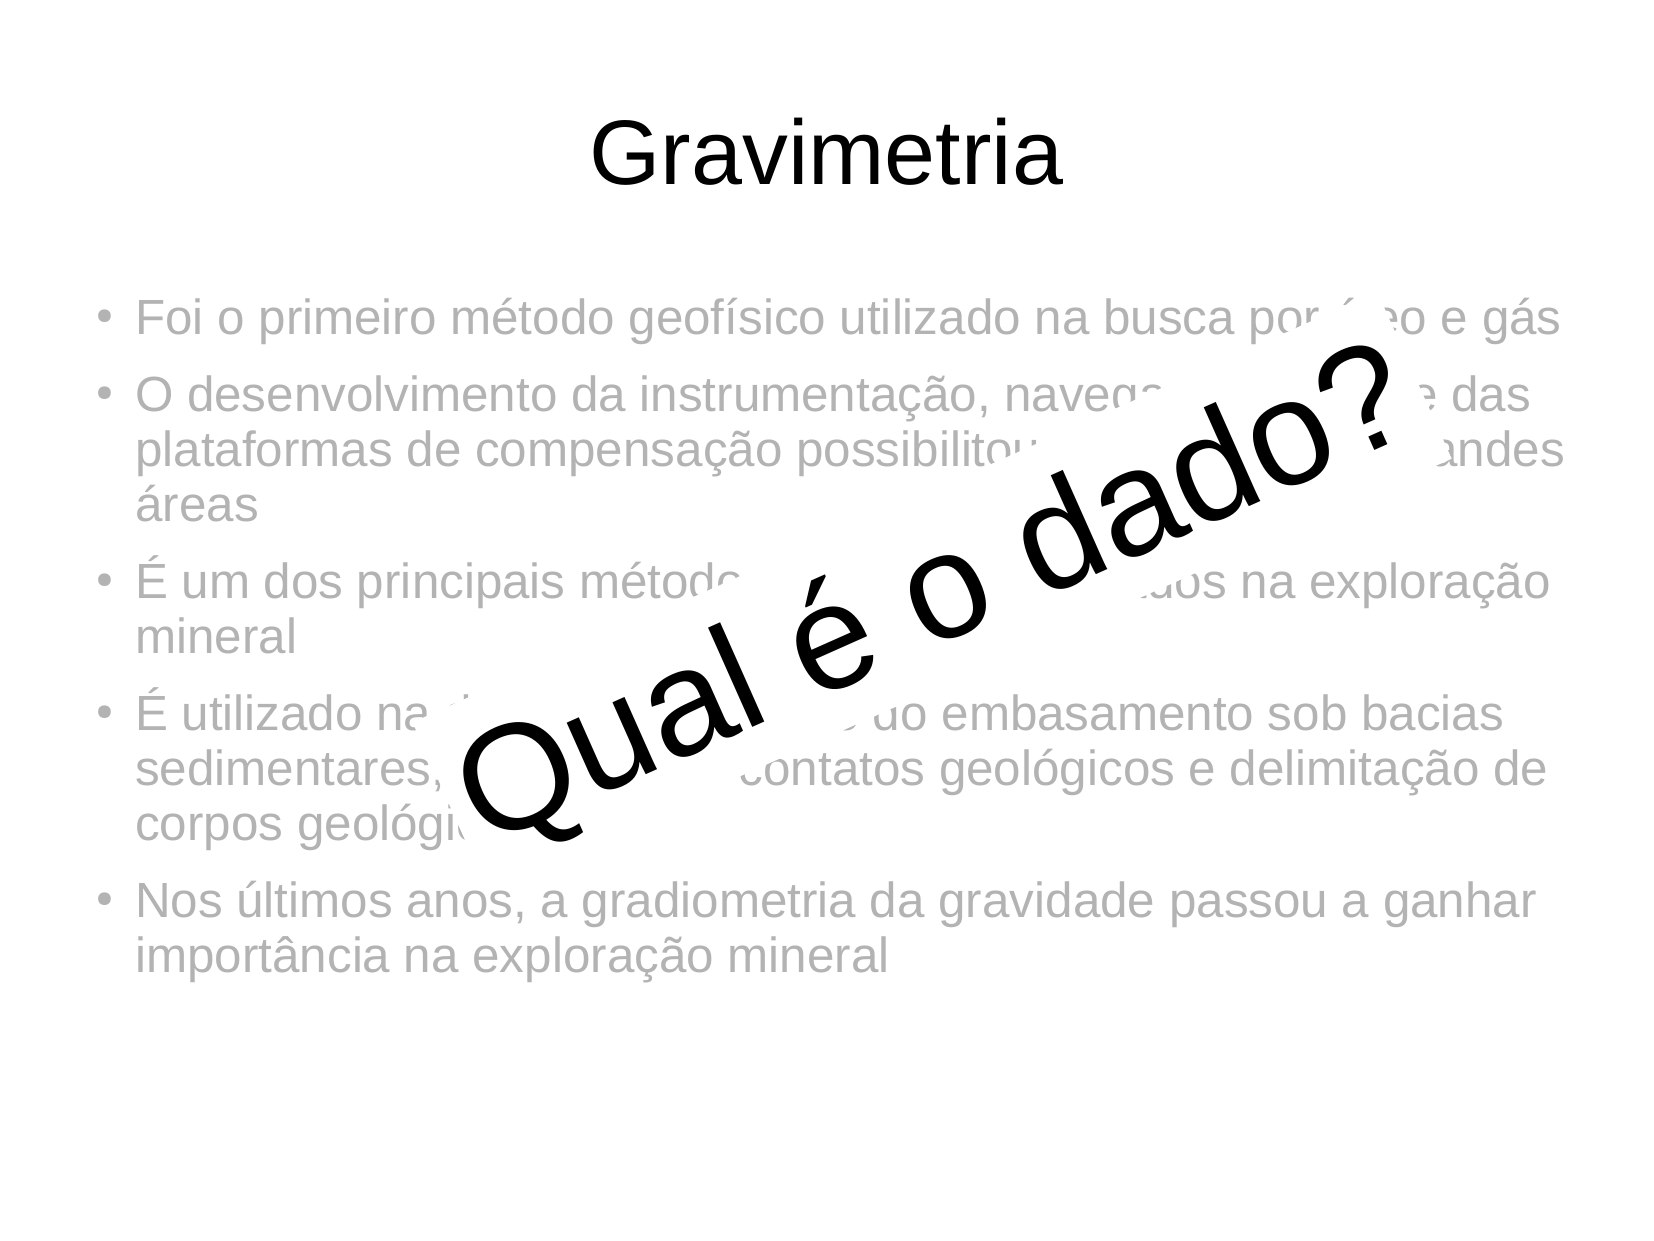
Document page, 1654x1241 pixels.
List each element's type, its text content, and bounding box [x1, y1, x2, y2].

title Gravimetria [82, 49, 1571, 256]
text_box Qual é o dado? [412, 291, 1452, 890]
text_box [66, 256, 1571, 1035]
